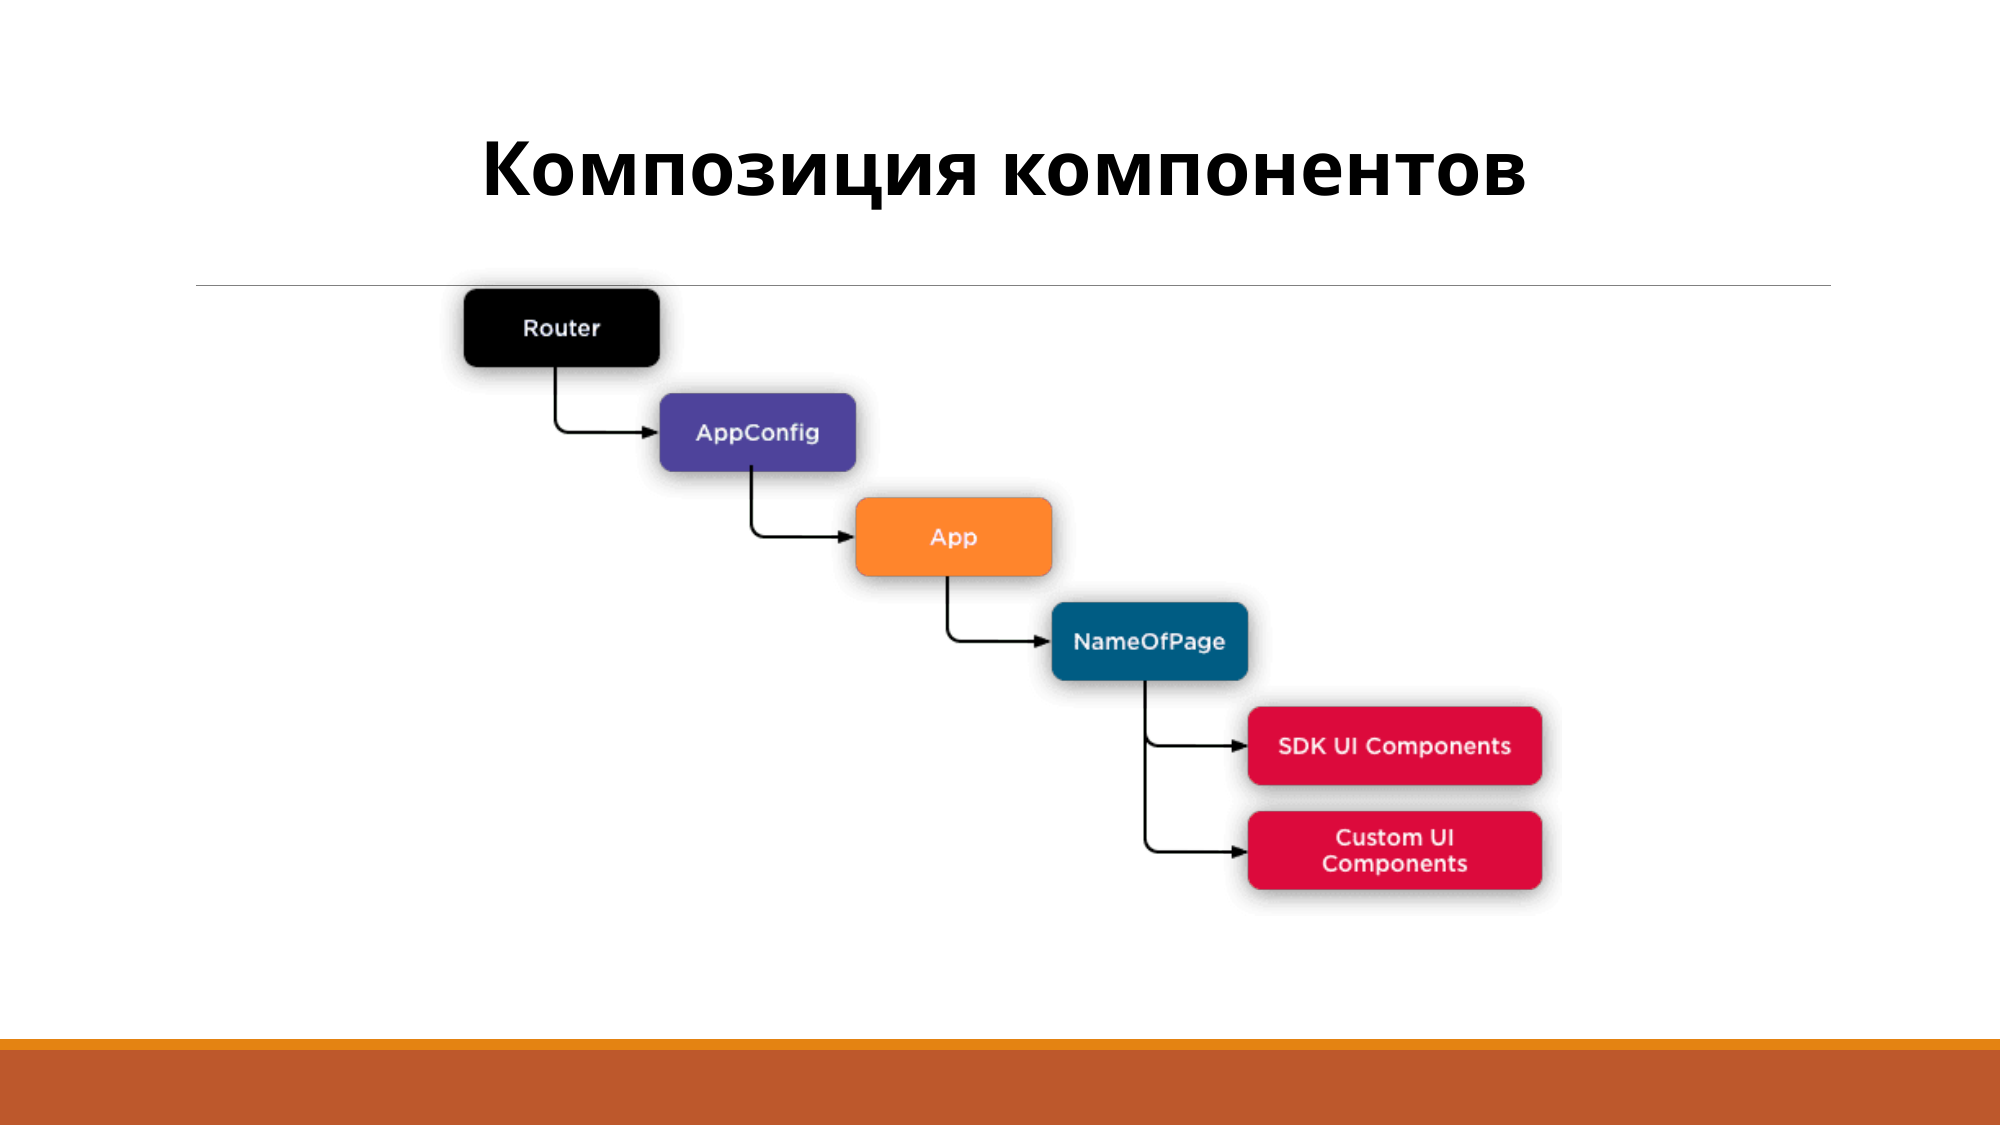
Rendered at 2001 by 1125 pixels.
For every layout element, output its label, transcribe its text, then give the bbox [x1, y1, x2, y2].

picture [438, 285, 1562, 916]
title Композиция компонентов [180, 47, 1830, 285]
